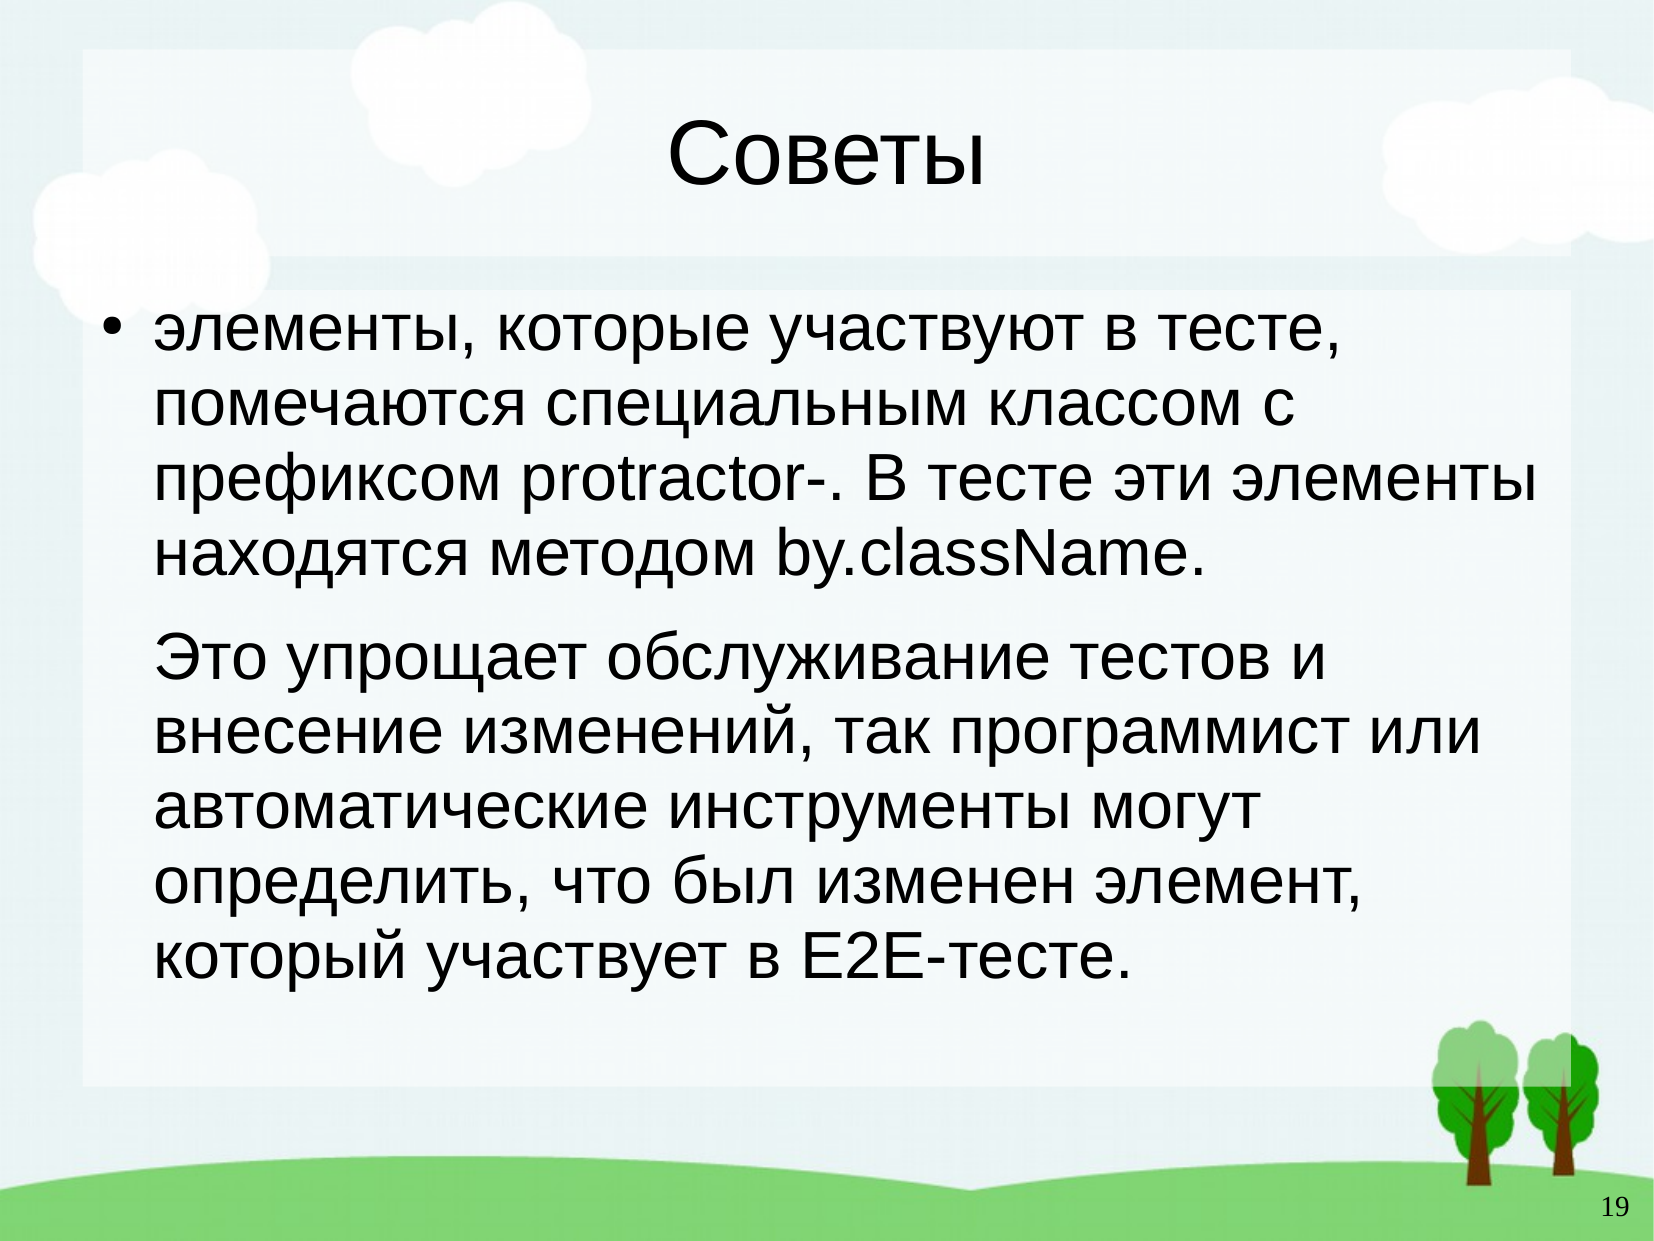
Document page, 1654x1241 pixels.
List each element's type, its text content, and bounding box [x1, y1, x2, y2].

title Советы [82, 49, 1571, 257]
picture [0, 0, 1654, 1241]
list элементы, которые участвуют в тесте, помечаются специальным классом с префиксом protractor-. В тесте эти элементы находятся методом by.className. Это упрощает обслуживание тестов и внесение изменений, так программист или автоматические инструменты могут определить, что был изменен элемент, который участвует в E2E-тесте. [82, 290, 1571, 1087]
